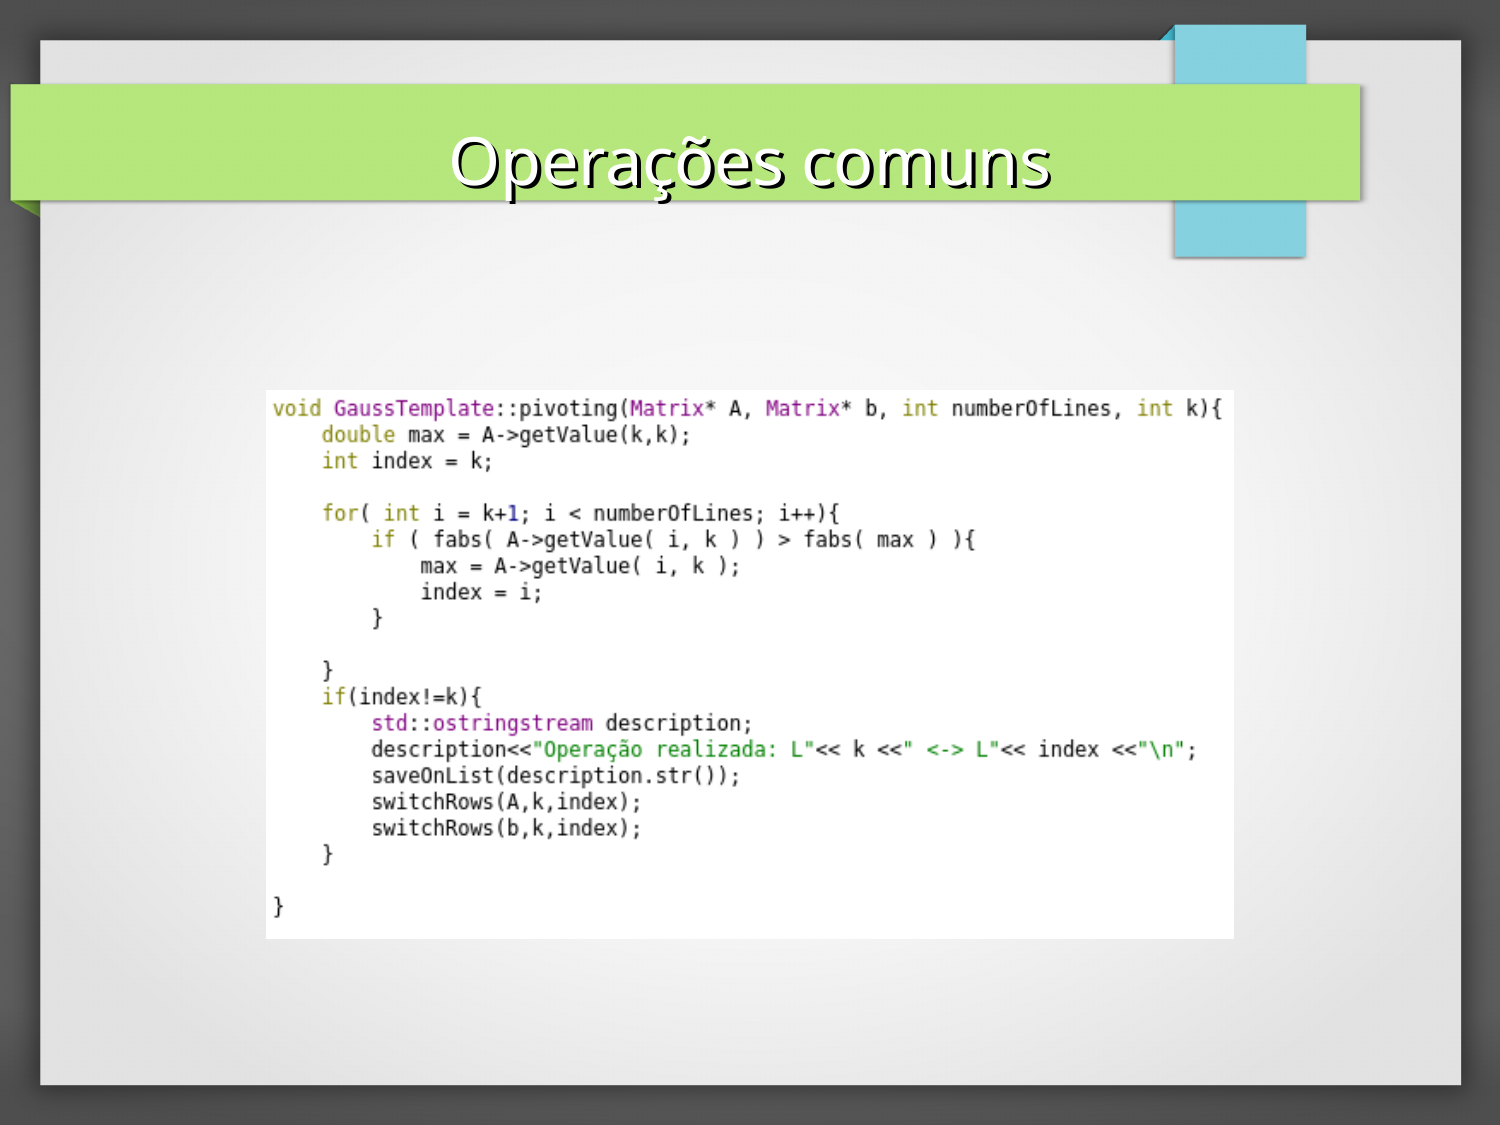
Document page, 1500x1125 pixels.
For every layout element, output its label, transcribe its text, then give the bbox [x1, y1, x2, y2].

picture [0, 0, 1500, 1125]
title Operações comuns [75, 55, 1425, 261]
